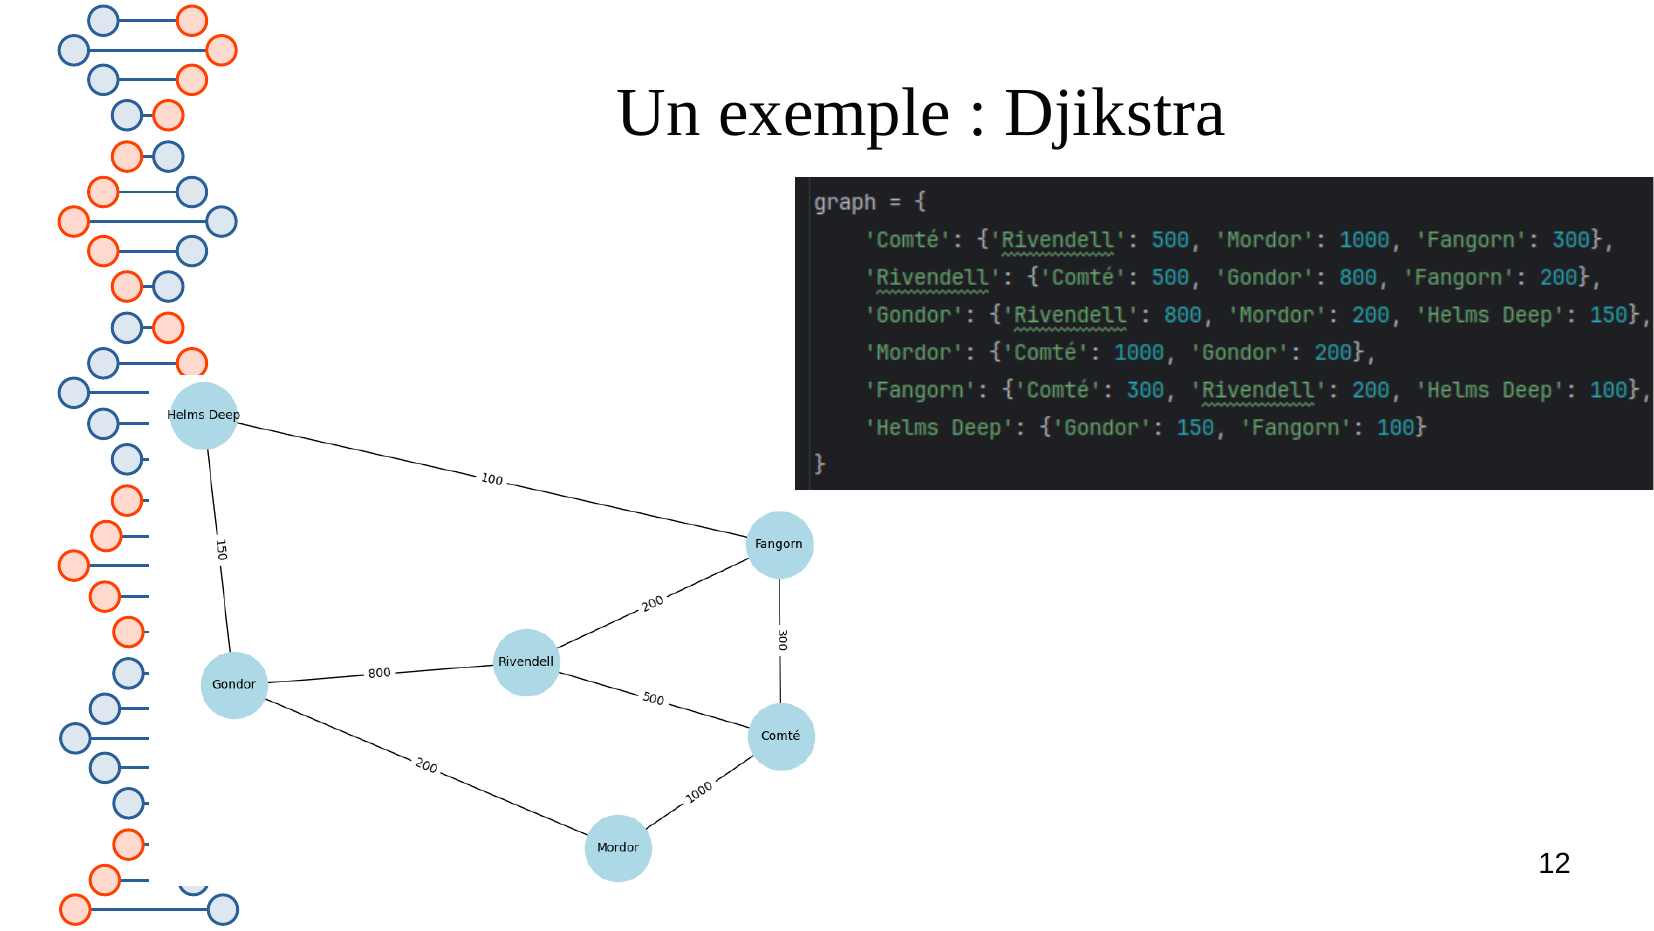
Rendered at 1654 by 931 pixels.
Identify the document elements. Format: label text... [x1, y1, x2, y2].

title Un exemple : Djikstra [265, 35, 1595, 189]
picture [149, 177, 1654, 886]
